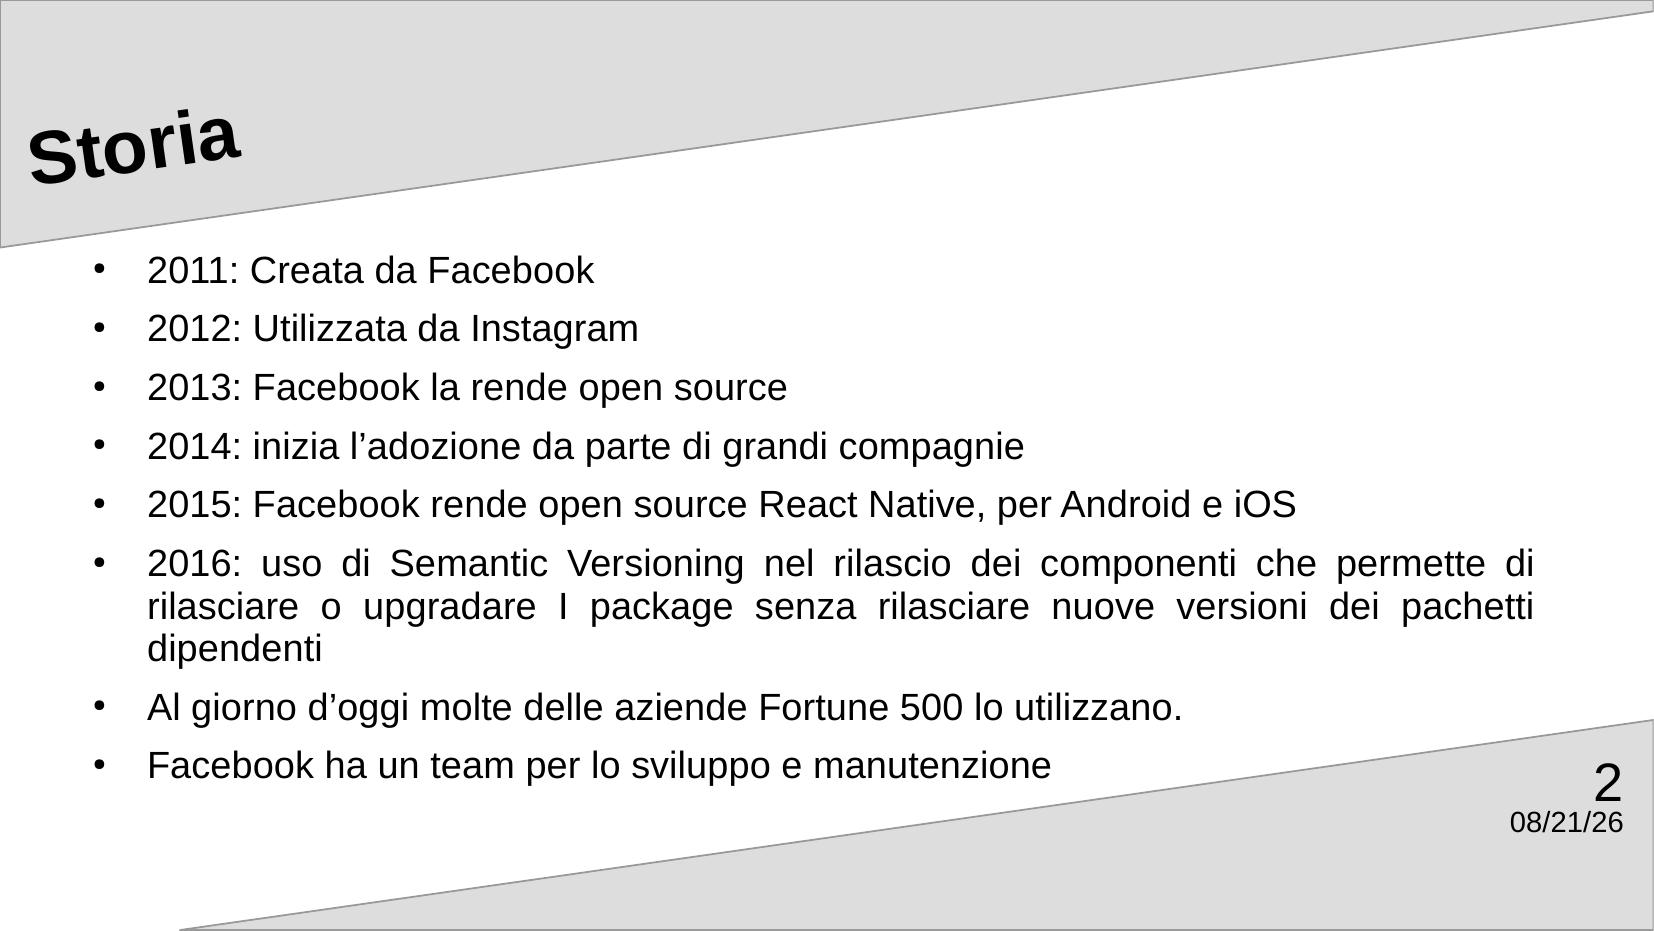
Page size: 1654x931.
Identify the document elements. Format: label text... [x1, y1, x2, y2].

list 2011: Creata da Facebook 2012: Utilizzata da Instagram 2013: Facebook la rende open source 2014: inizia l’adozione da parte di grandi compagnie 2015: Facebook rende open source React Native, per Android e iOS 2016: uso di Semantic Versioning nel rilascio dei componenti che permette di rilasciare o upgradare I package senza rilasciare nuove versioni dei pachetti dipendenti Al giorno d’oggi molte delle aziende Fortune 500 lo utilizzano. Facebook ha un team per lo sviluppo e manutenzione [82, 248, 1538, 789]
title Storia [16, 0, 1501, 239]
